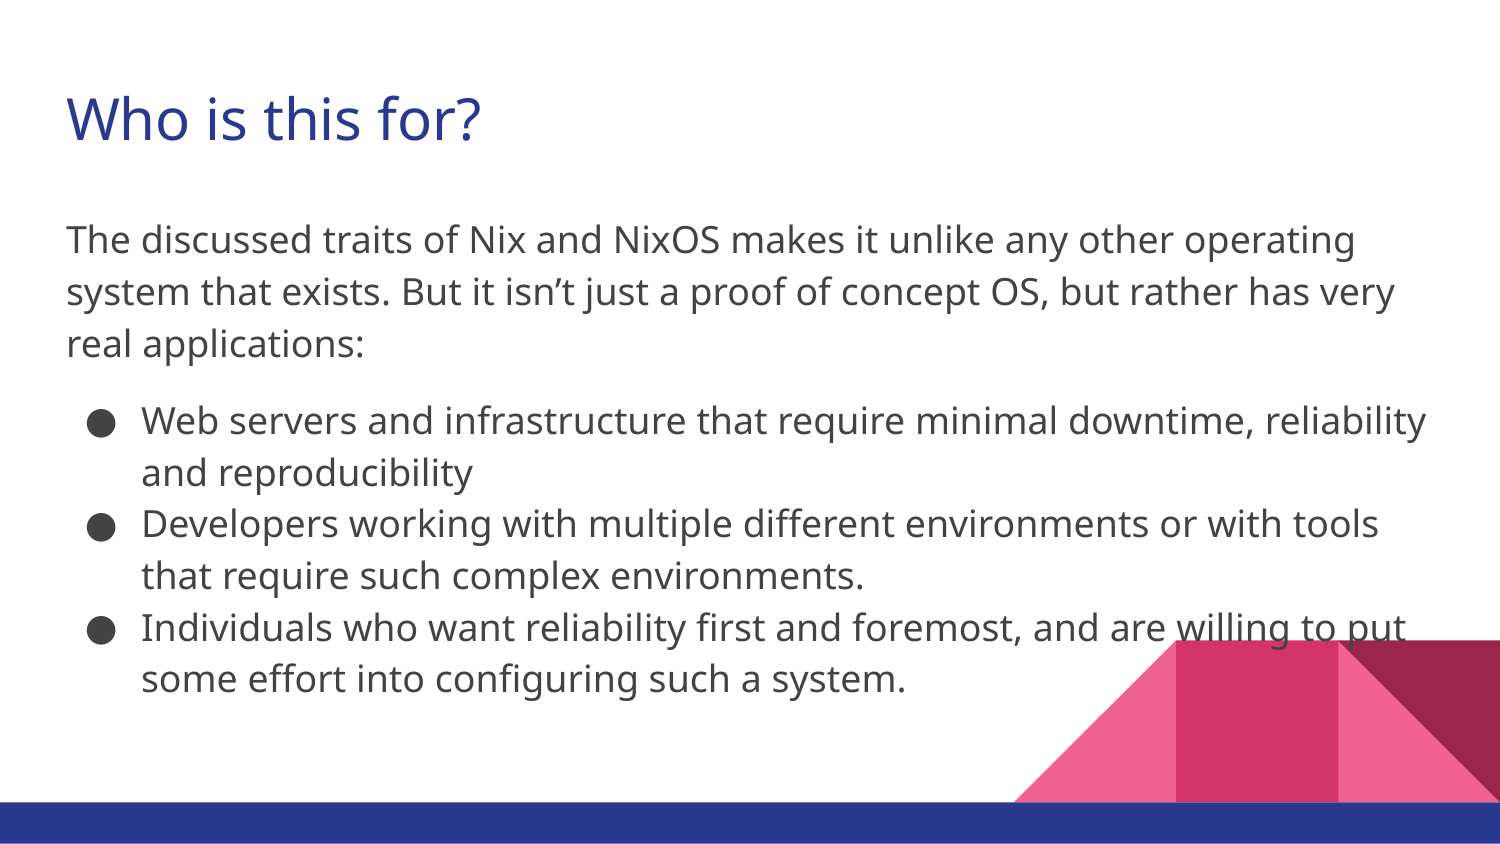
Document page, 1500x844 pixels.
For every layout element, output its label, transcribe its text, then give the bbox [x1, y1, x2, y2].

title Who is this for? [51, 67, 1449, 167]
list The discussed traits of Nix and NixOS makes it unlike any other operating system that exists. But it isn’t just a proof of concept OS, but rather has very real applications: Web servers and infrastructure that require minimal downtime, reliability and reproducibility Developers working with multiple different environments or with tools that require such complex environments. Individuals who want reliability first and foremost, and are willing to put some effort into configuring such a system. [51, 194, 1449, 743]
